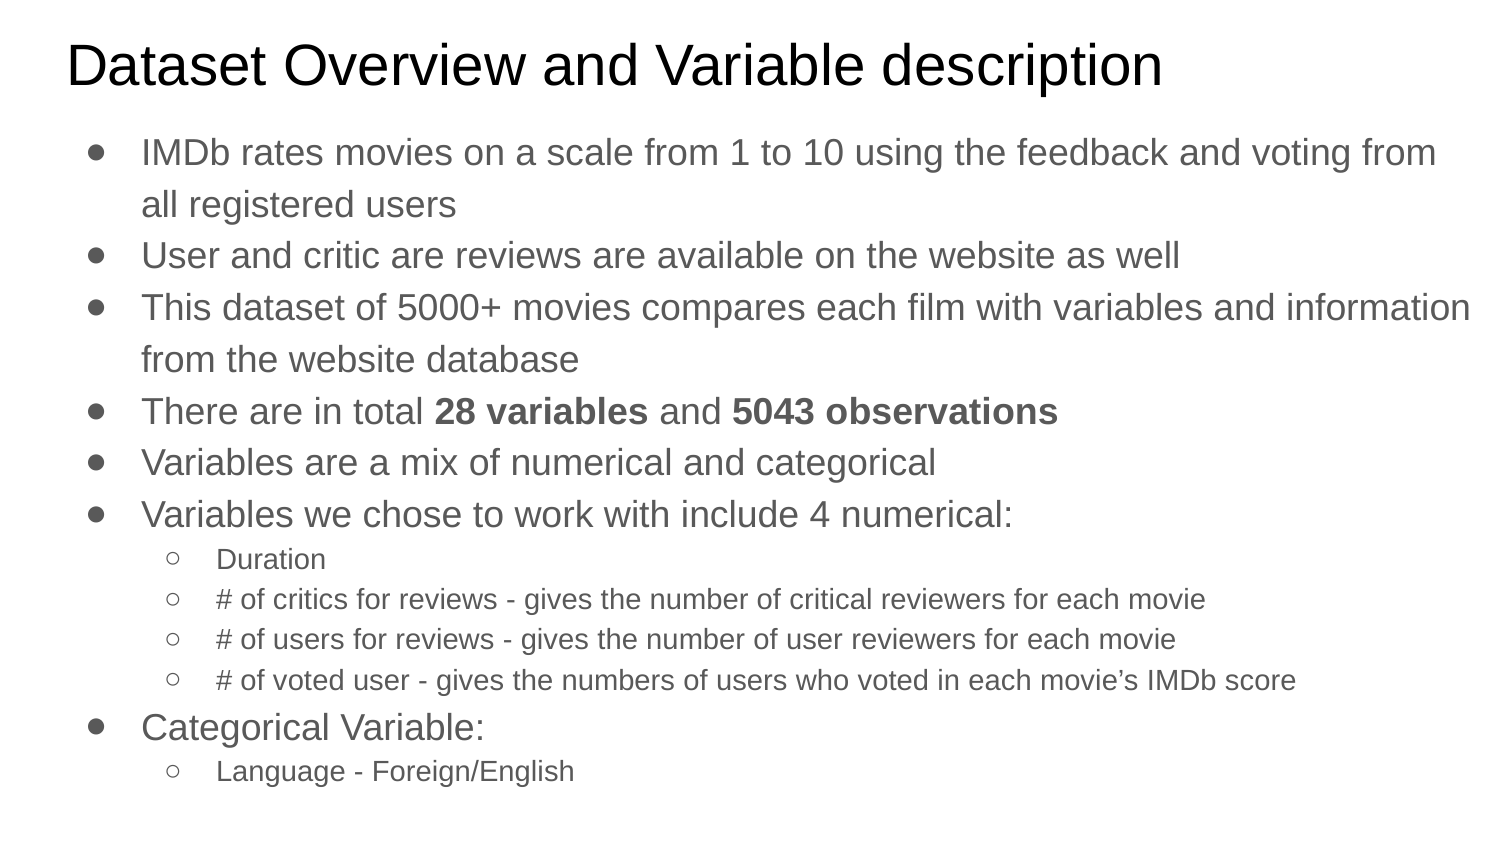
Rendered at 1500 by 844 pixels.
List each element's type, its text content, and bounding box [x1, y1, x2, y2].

title Dataset Overview and Variable description [51, 12, 1449, 106]
list IMDb rates movies on a scale from 1 to 10 using the feedback and voting from all registered users User and critic are reviews are available on the website as well This dataset of 5000+ movies compares each film with variables and information from the website database There are in total 28 variables and 5043 observations Variables are a mix of numerical and categorical Variables we chose to work with include 4 numerical: Duration # of critics for reviews - gives the number of critical reviewers for each movie # of users for reviews - gives the number of user reviewers for each movie # of voted user - gives the numbers of users who voted in each movie’s IMDb score Categorical Variable: Language - Foreign/English [51, 106, 1500, 558]
